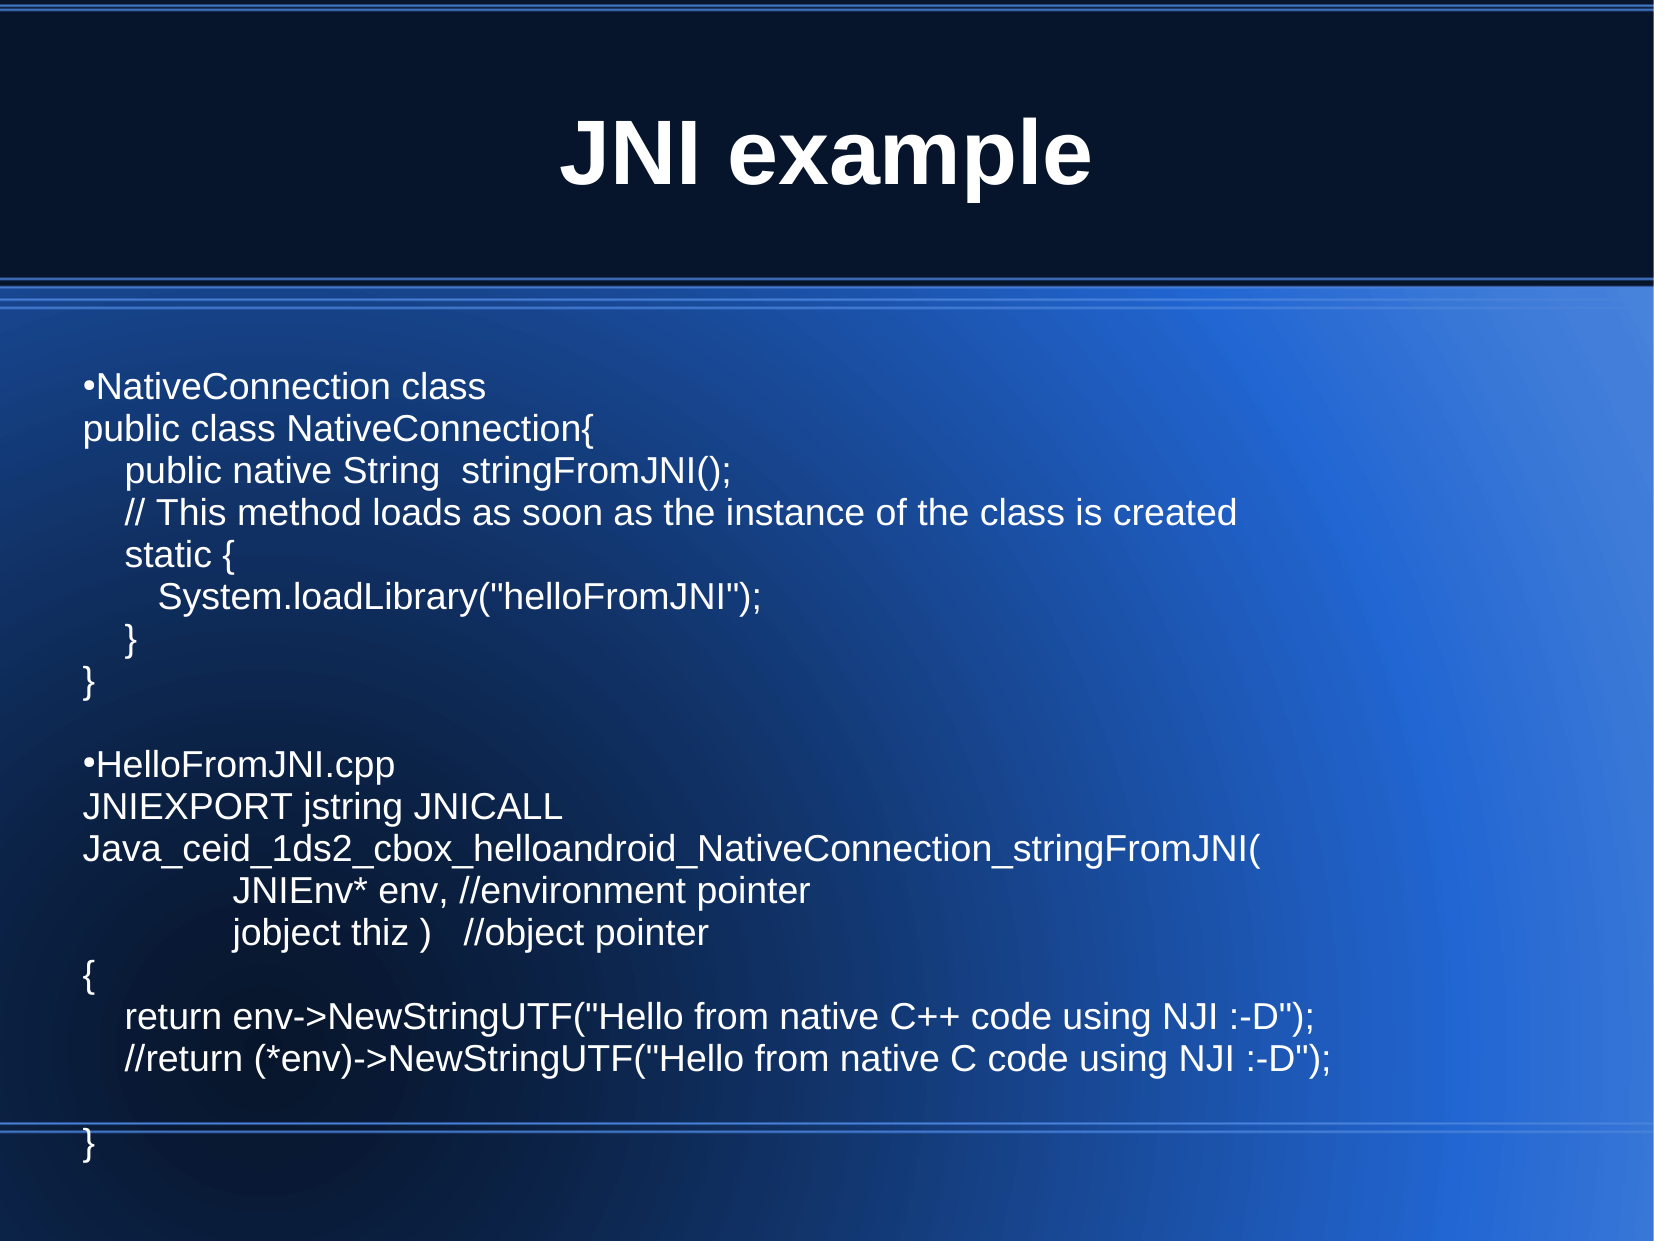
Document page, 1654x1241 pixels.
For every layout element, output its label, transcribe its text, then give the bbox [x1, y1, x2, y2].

subtitle NativeConnection class public class NativeConnection{ public native String stringFromJNI(); // This method loads as soon as the instance of the class is created static { System.loadLibrary("helloFromJNI"); } } HelloFromJNI.cpp JNIEXPORT jstring JNICALL Java_ceid_1ds2_cbox_helloandroid_NativeConnection_stringFromJNI( JNIEnv* env, //environment pointer jobject thiz ) //object pointer { return env->NewStringUTF("Hello from native C++ code using NJI :-D"); //return (*env)->NewStringUTF("Hello from native C code using NJI :-D"); } [82, 362, 1571, 1166]
title JNI example [82, 49, 1571, 257]
picture [0, 0, 1654, 1241]
